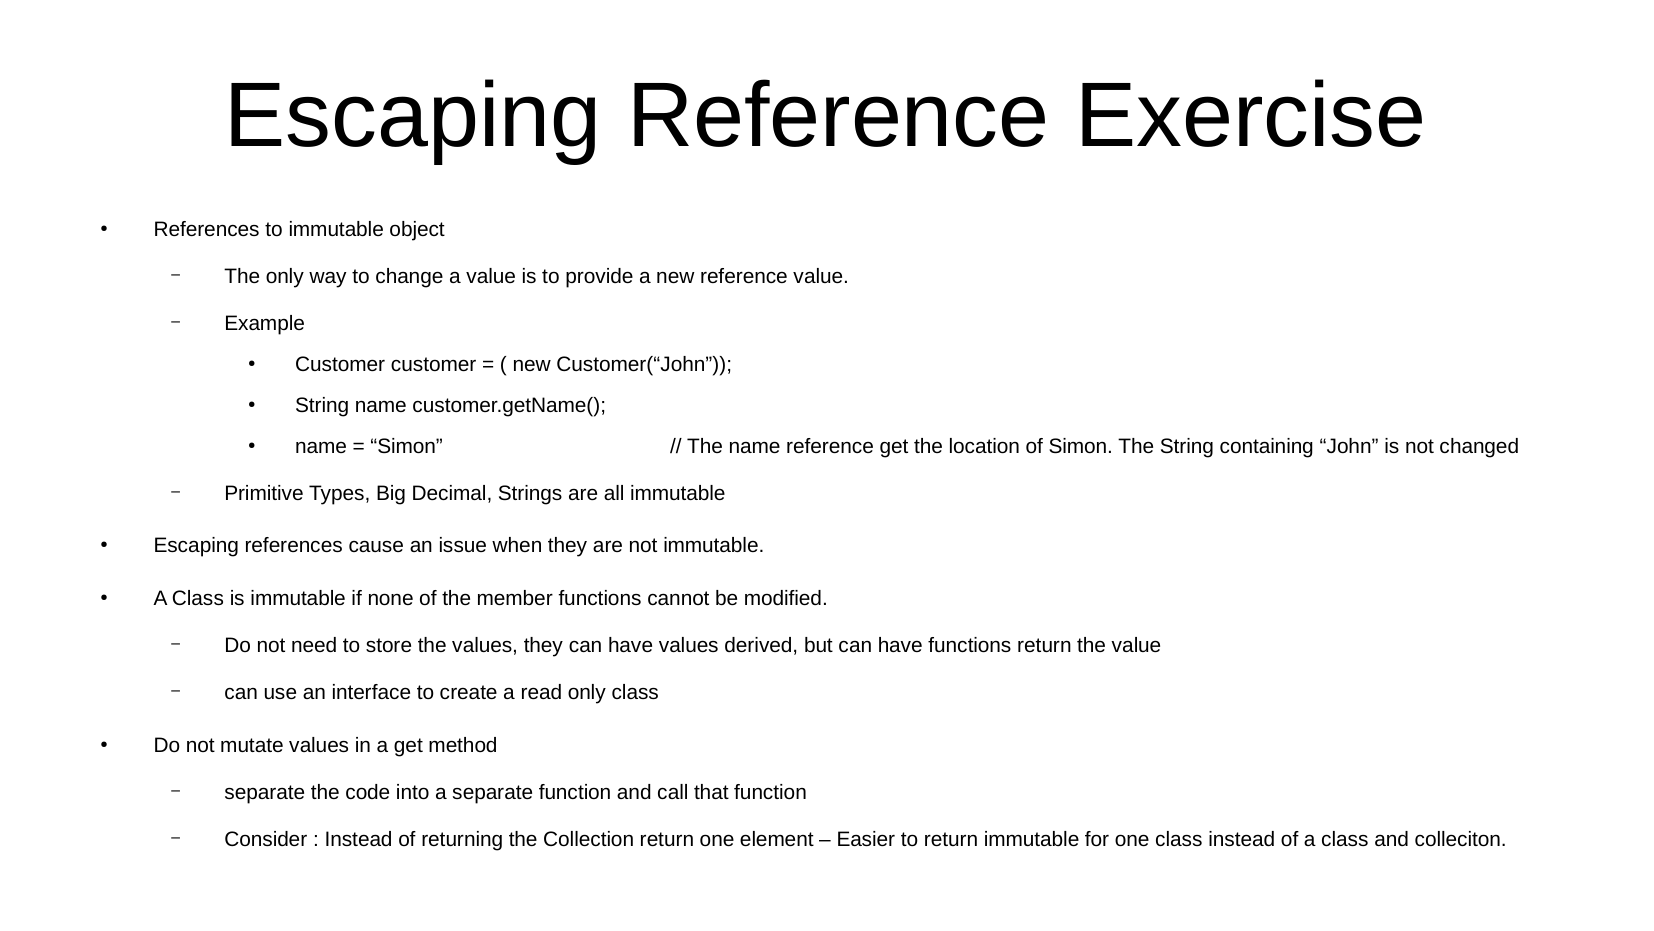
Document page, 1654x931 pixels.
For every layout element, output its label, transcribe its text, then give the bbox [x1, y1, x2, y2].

list References to immutable object The only way to change a value is to provide a new reference value. Example Customer customer = ( new Customer(“John”)); String name customer.getName(); name = “Simon” // The name reference get the location of Simon. The String containing “John” is not changed Primitive Types, Big Decimal, Strings are all immutable Escaping references cause an issue when they are not immutable. A Class is immutable if none of the member functions cannot be modified. Do not need to store the values, they can have values derived, but can have functions return the value can use an interface to create a read only class Do not mutate values in a get method separate the code into a separate function and call that function Consider : Instead of returning the Collection return one element – Easier to return immutable for one class instead of a class and colleciton. [82, 217, 1636, 931]
title Escaping Reference Exercise [82, 37, 1571, 193]
